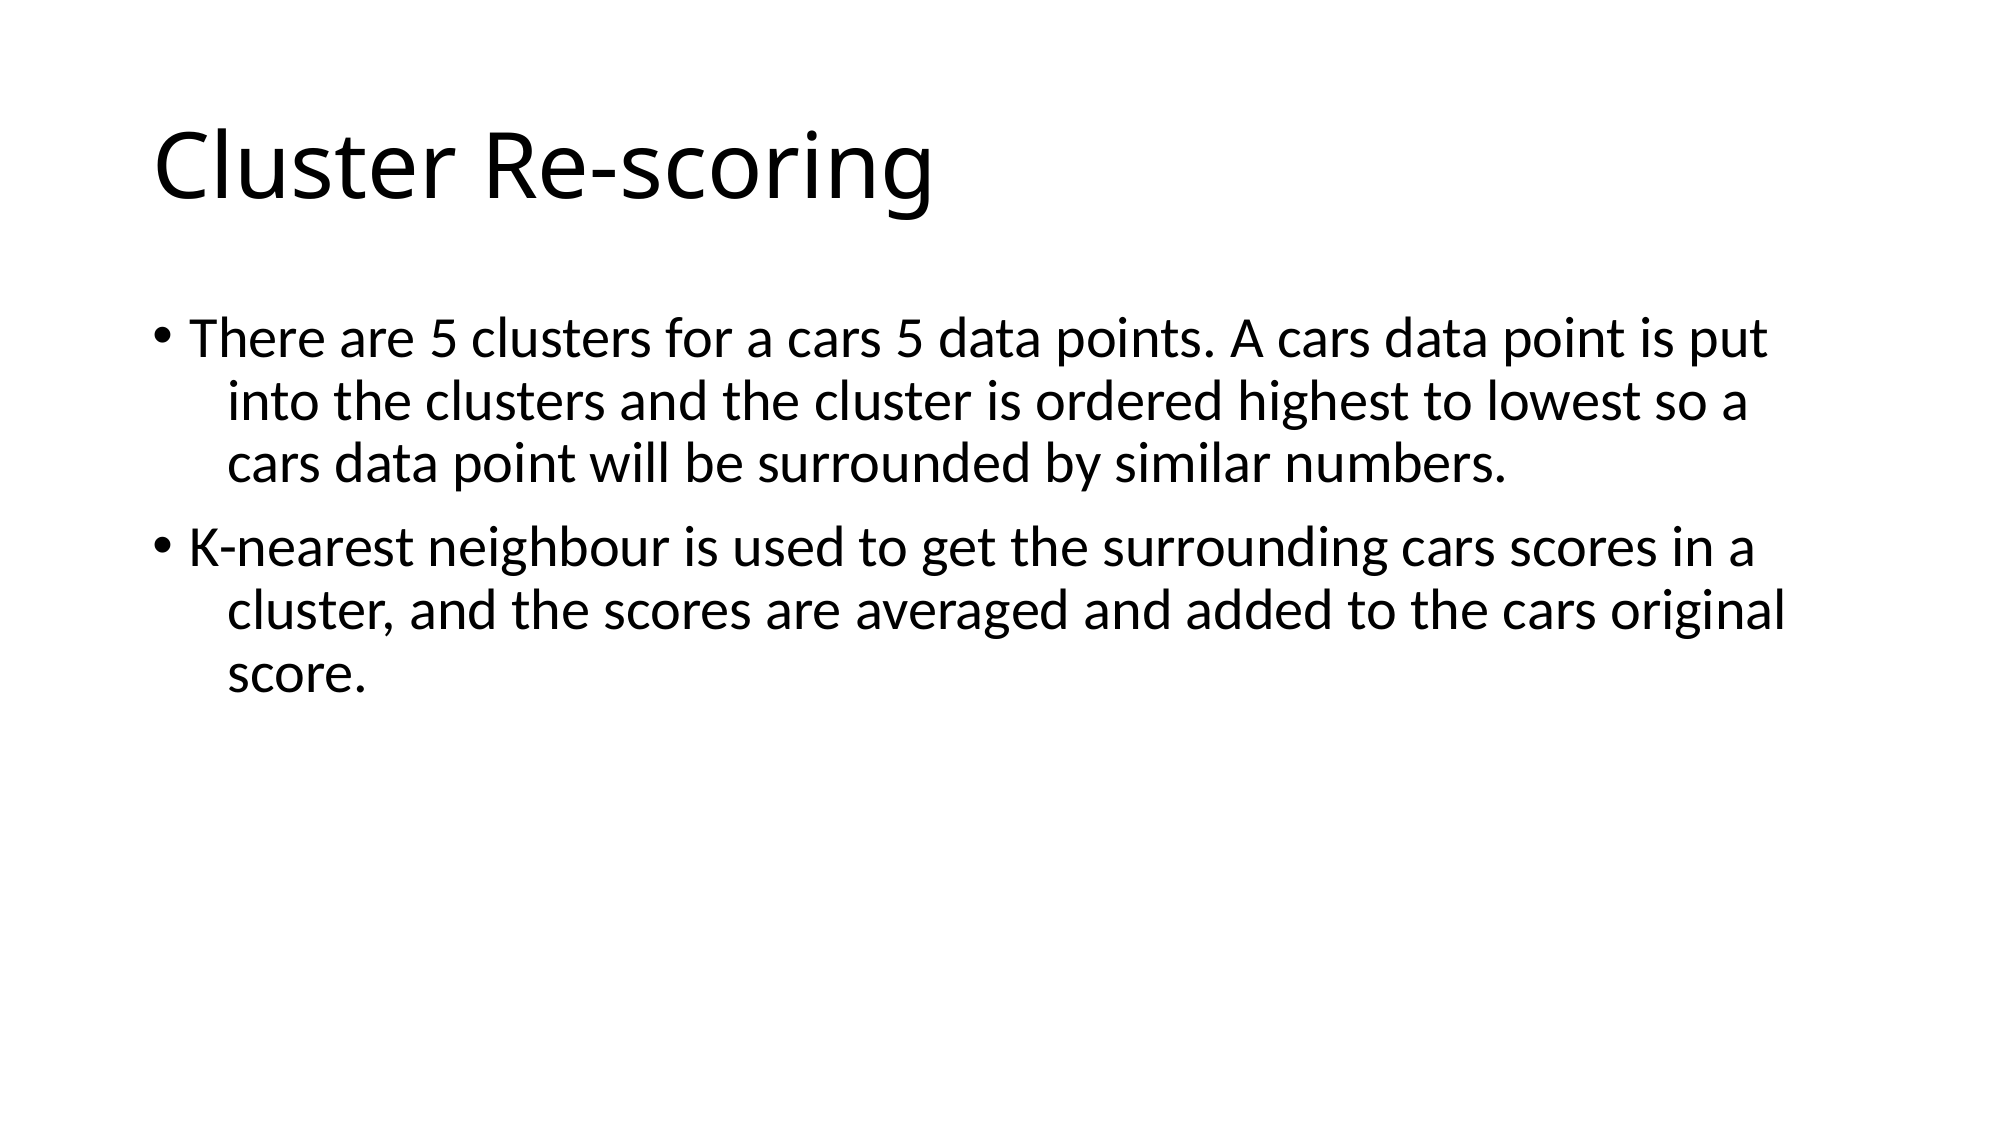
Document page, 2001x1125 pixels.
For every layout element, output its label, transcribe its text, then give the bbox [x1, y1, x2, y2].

list There are 5 clusters for a cars 5 data points. A cars data point is put into the clusters and the cluster is ordered highest to lowest so a cars data point will be surrounded by similar numbers. K-nearest neighbour is used to get the surrounding cars scores in a cluster, and the scores are averaged and added to the cars original score. [137, 299, 1863, 1014]
title Cluster Re-scoring [137, 59, 1863, 278]
